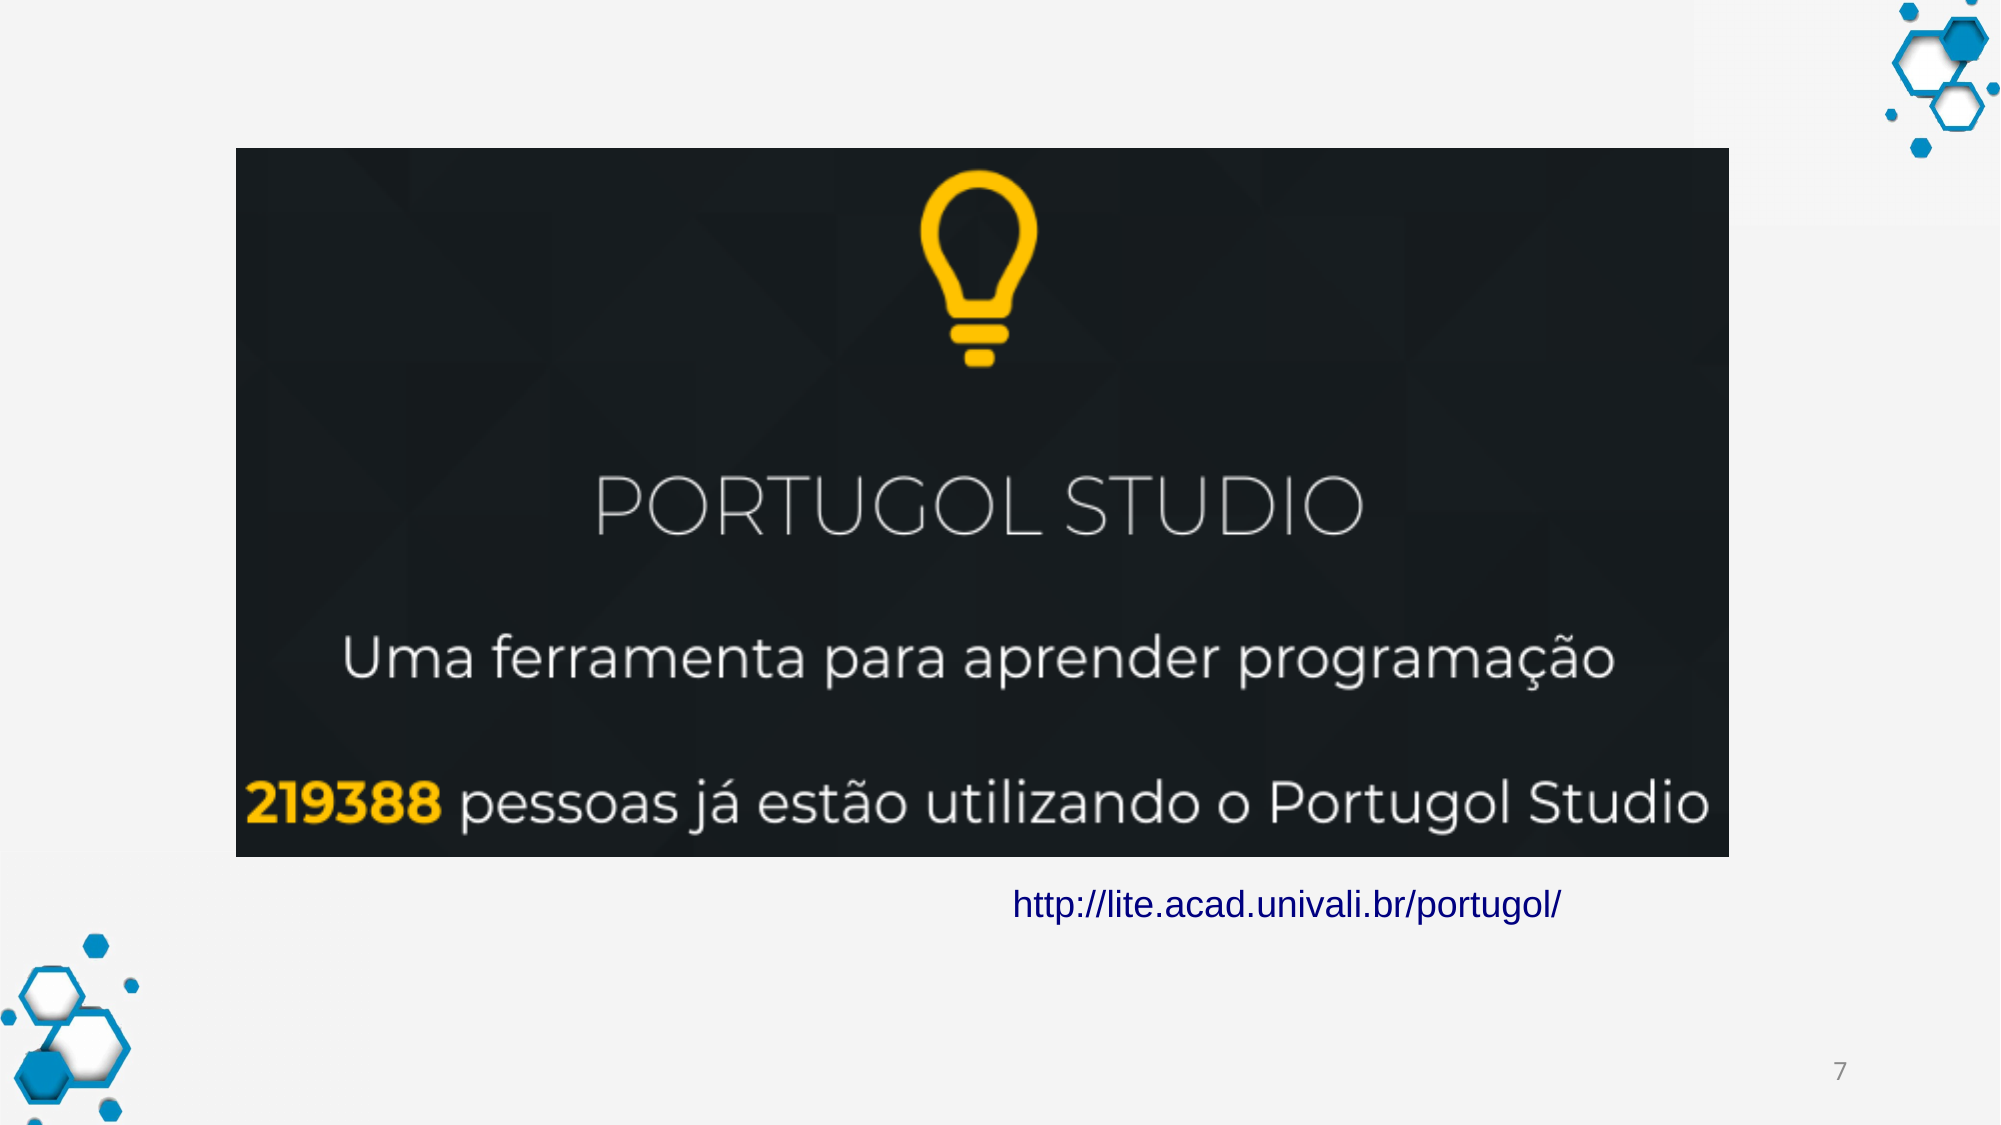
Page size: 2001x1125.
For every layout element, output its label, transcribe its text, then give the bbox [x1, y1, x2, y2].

text_box http://lite.acad.univali.br/portugol/ [998, 875, 1731, 951]
picture [1, 0, 2000, 1125]
slide_number <número> [1412, 1042, 1863, 1103]
